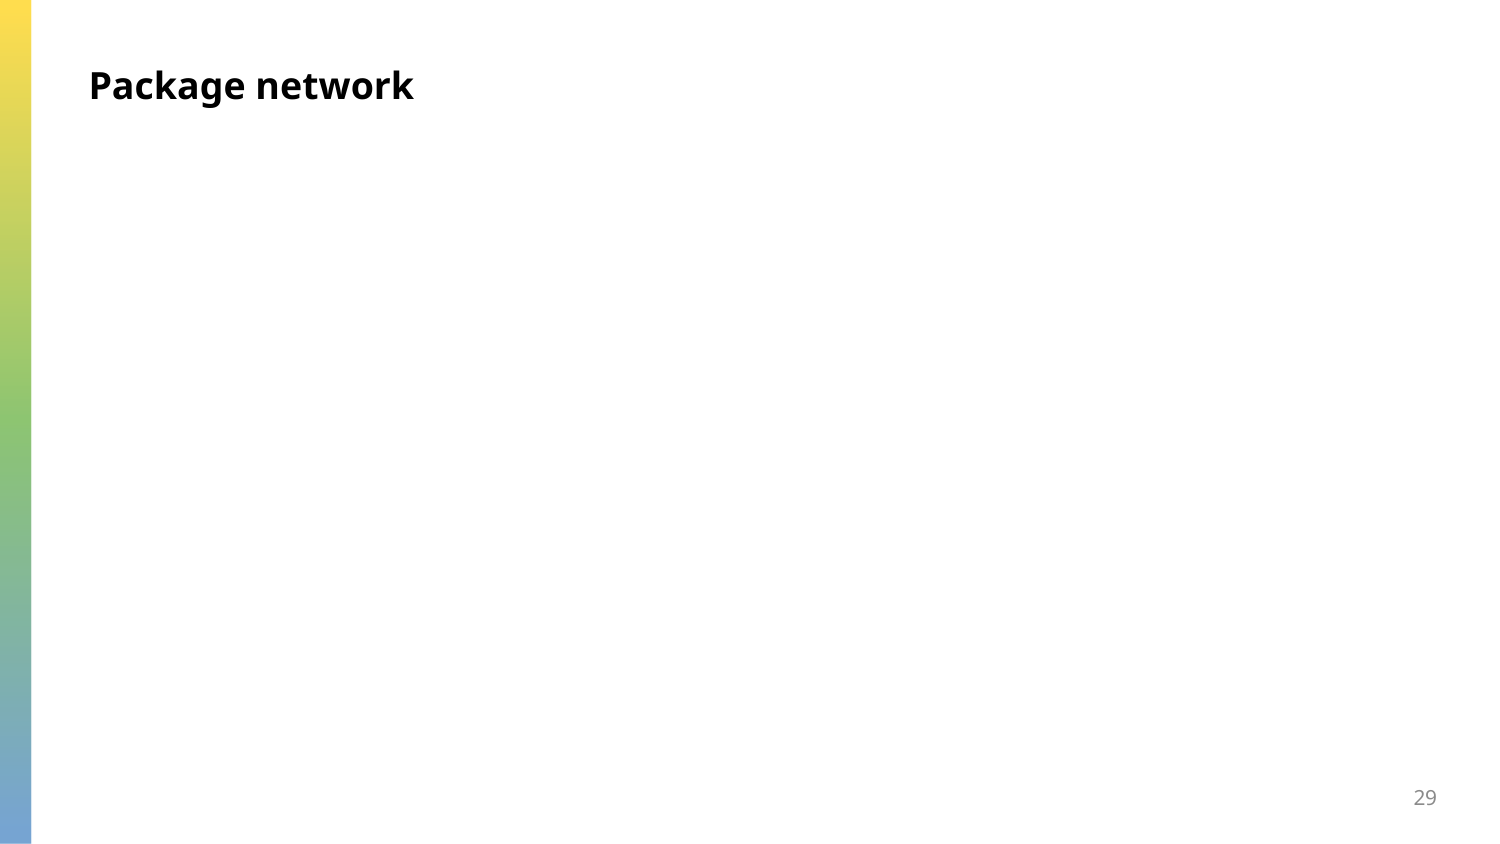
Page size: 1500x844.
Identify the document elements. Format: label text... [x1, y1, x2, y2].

list Package network [88, 61, 1442, 157]
picture [0, 0, 1500, 844]
